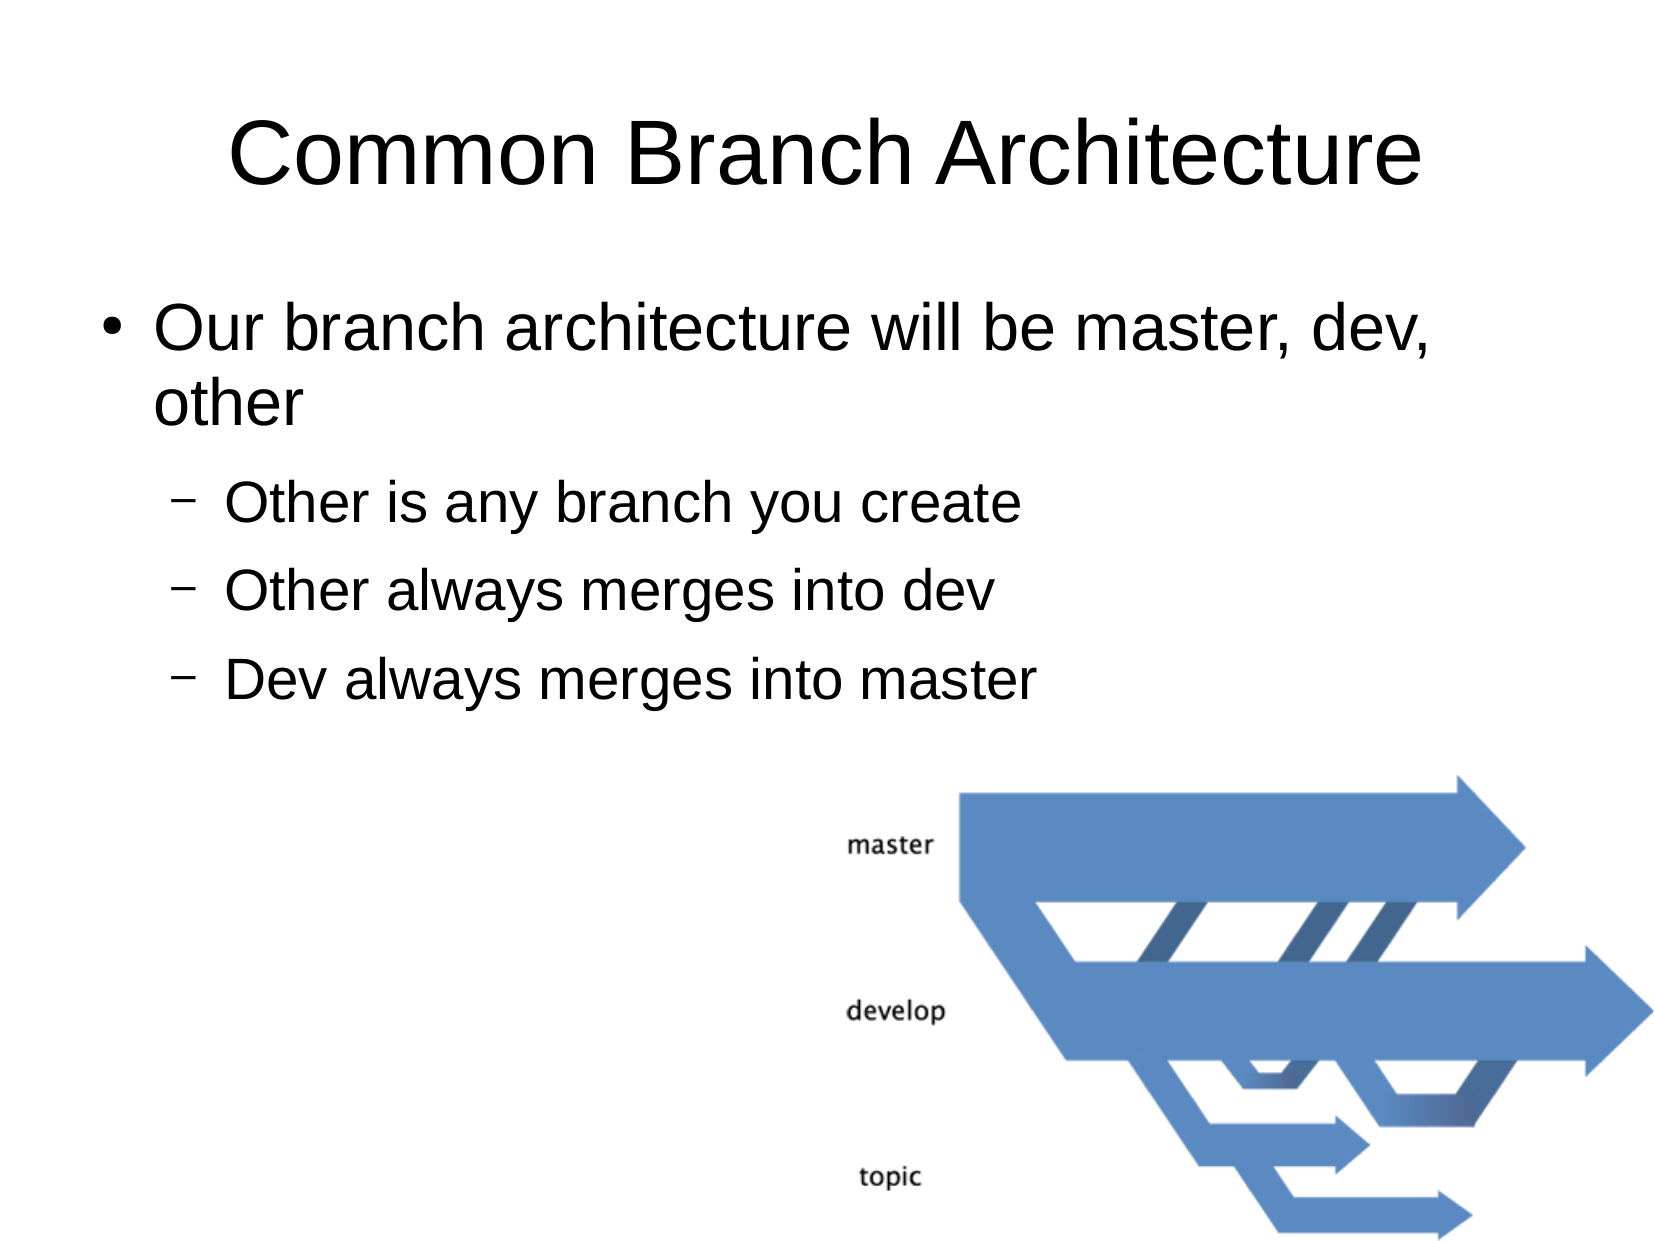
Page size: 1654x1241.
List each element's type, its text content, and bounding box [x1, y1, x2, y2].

picture [846, 775, 1654, 1241]
title Common Branch Architecture [82, 49, 1571, 257]
list Our branch architecture will be master, dev, other Other is any branch you create Other always merges into dev Dev always merges into master [82, 290, 1571, 1010]
